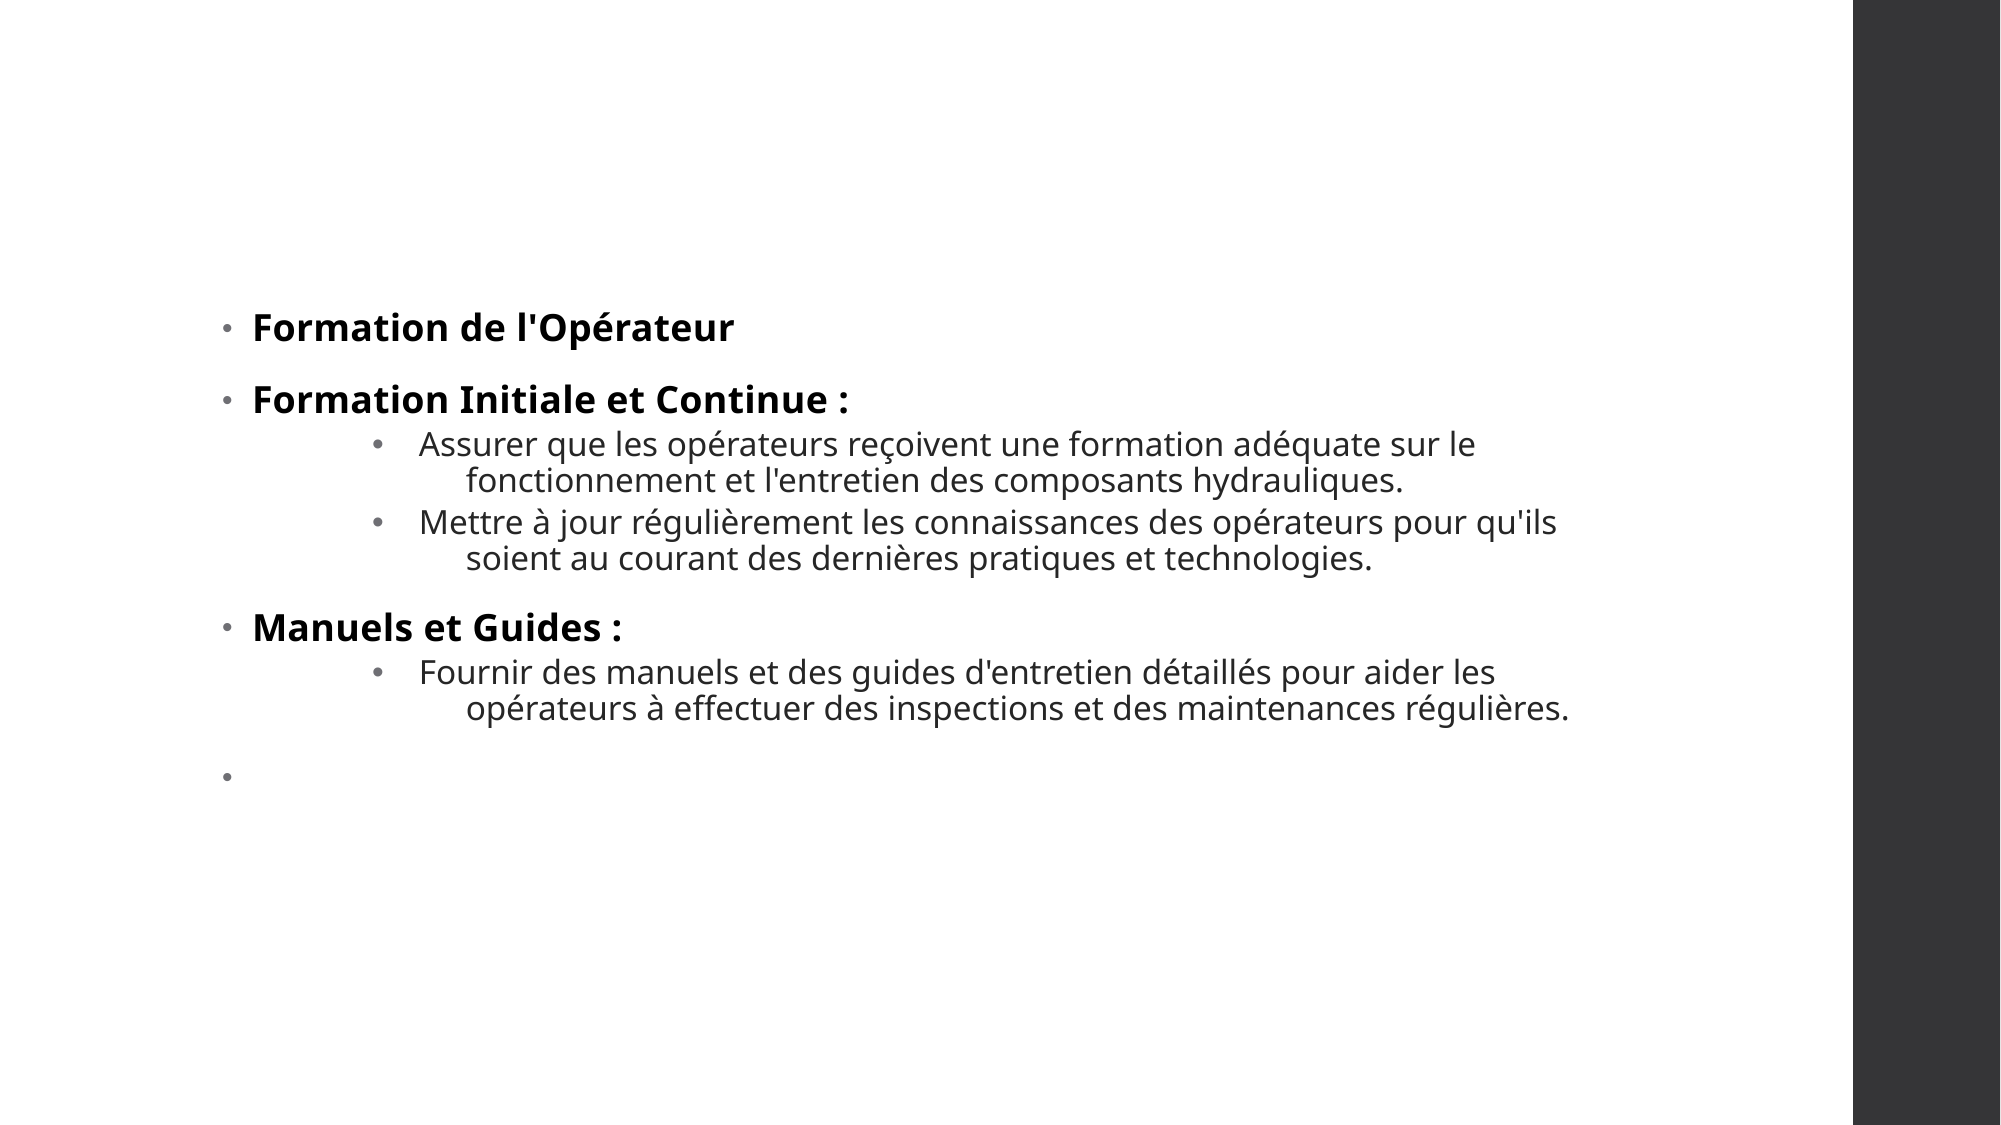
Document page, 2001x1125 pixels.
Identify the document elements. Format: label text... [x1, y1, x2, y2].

list Formation de l'Opérateur Formation Initiale et Continue : Assurer que les opérateurs reçoivent une formation adéquate sur le fonctionnement et l'entretien des composants hydrauliques. Mettre à jour régulièrement les connaissances des opérateurs pour qu'ils soient au courant des dernières pratiques et technologies. Manuels et Guides : Fournir des manuels et des guides d'entretien détaillés pour aider les opérateurs à effectuer des inspections et des maintenances régulières. [206, 299, 1617, 1014]
